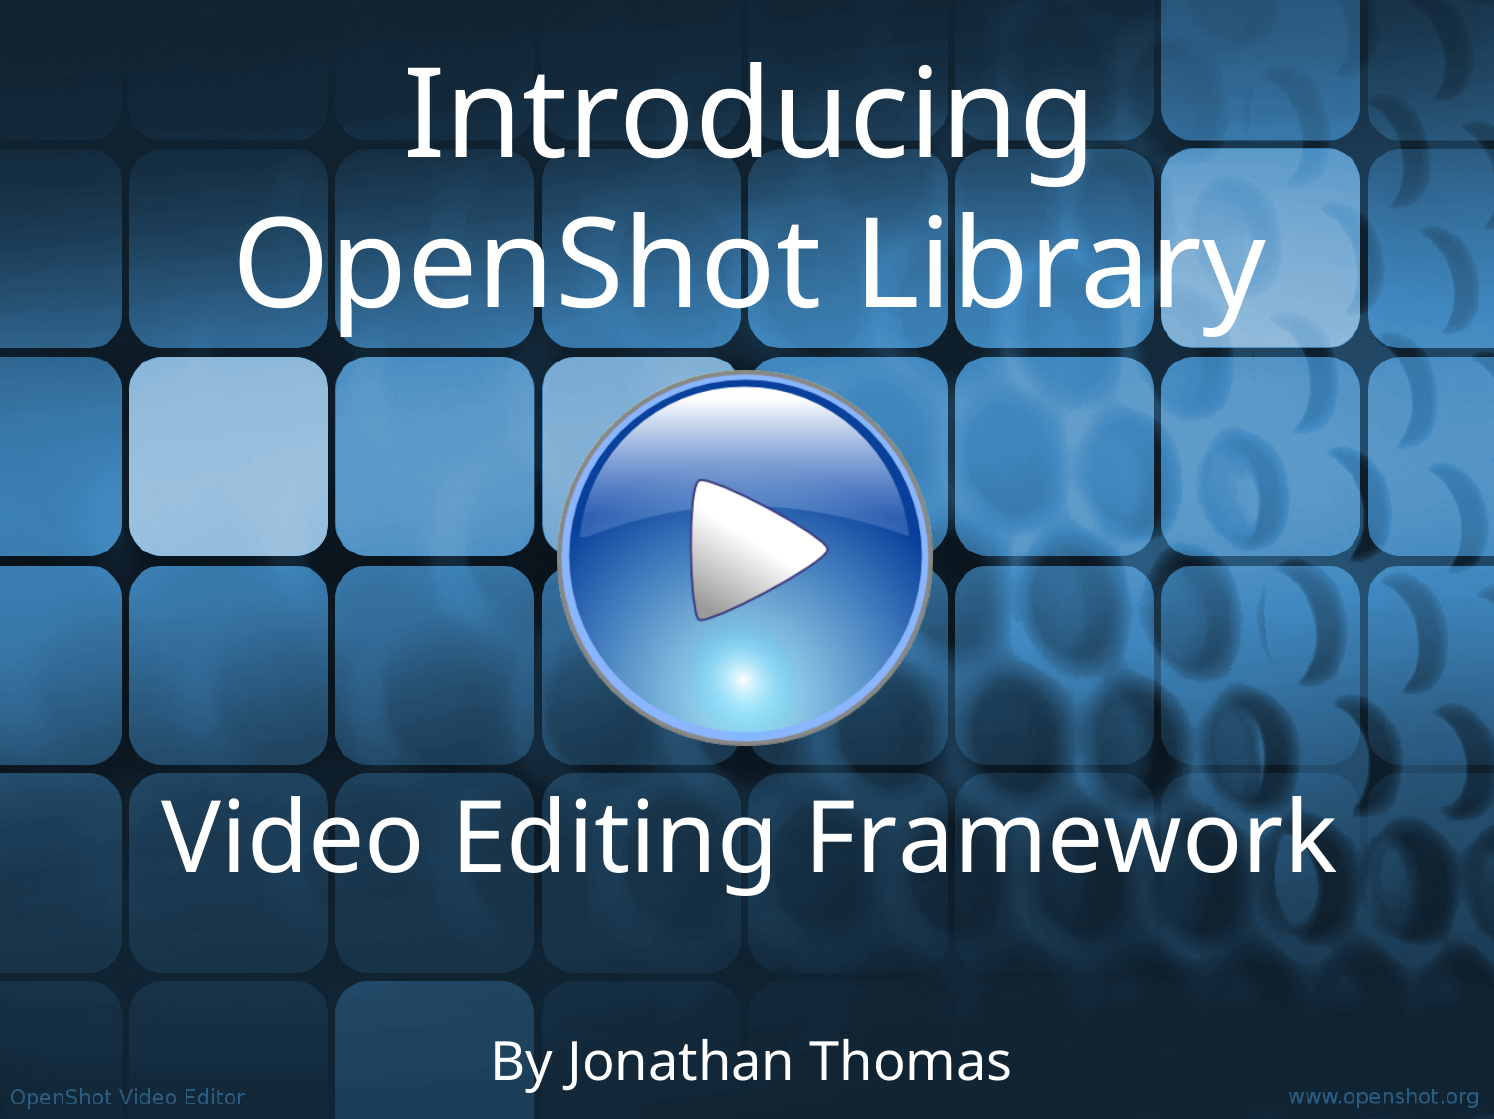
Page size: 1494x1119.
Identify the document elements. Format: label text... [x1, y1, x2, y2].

text_box By Jonathan Thomas [229, 1036, 1276, 1119]
title Introducing OpenShot Library [60, 10, 1441, 355]
text_box Video Editing Framework [75, 765, 1426, 1036]
picture [0, 0, 1494, 1119]
